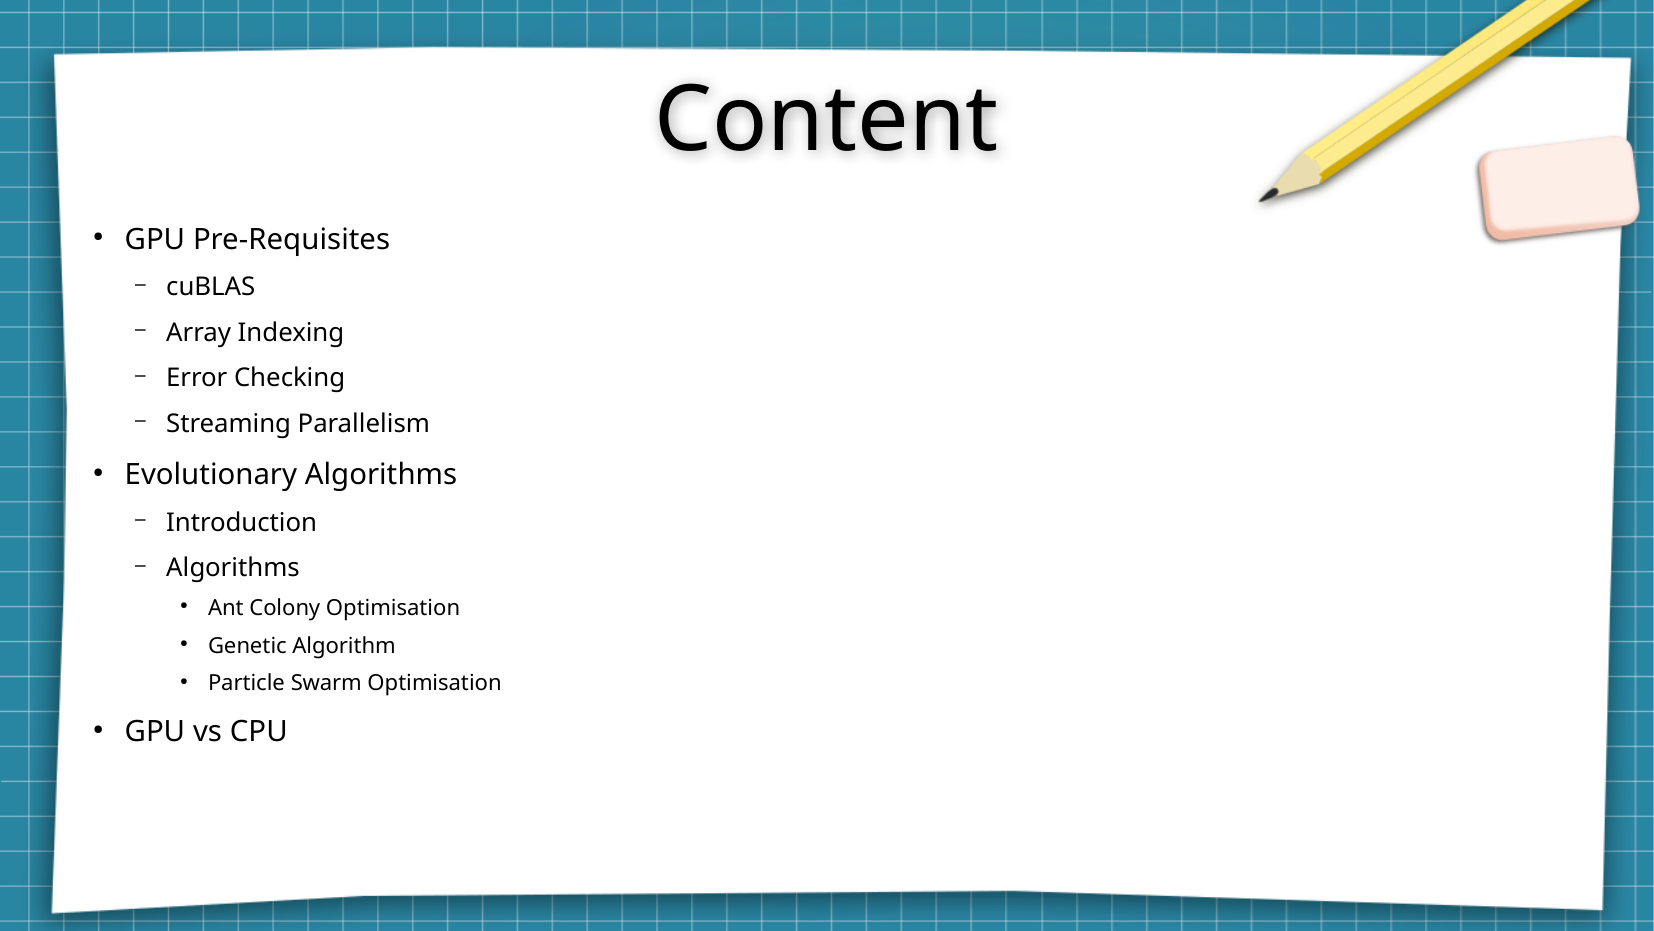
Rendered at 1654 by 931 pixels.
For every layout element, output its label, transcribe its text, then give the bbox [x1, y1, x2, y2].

title Content [82, 37, 1571, 193]
list GPU Pre-Requisites cuBLAS Array Indexing Error Checking Streaming Parallelism Evolutionary Algorithms Introduction Algorithms Ant Colony Optimisation Genetic Algorithm Particle Swarm Optimisation GPU vs CPU [82, 217, 1571, 758]
picture [0, 0, 1654, 931]
